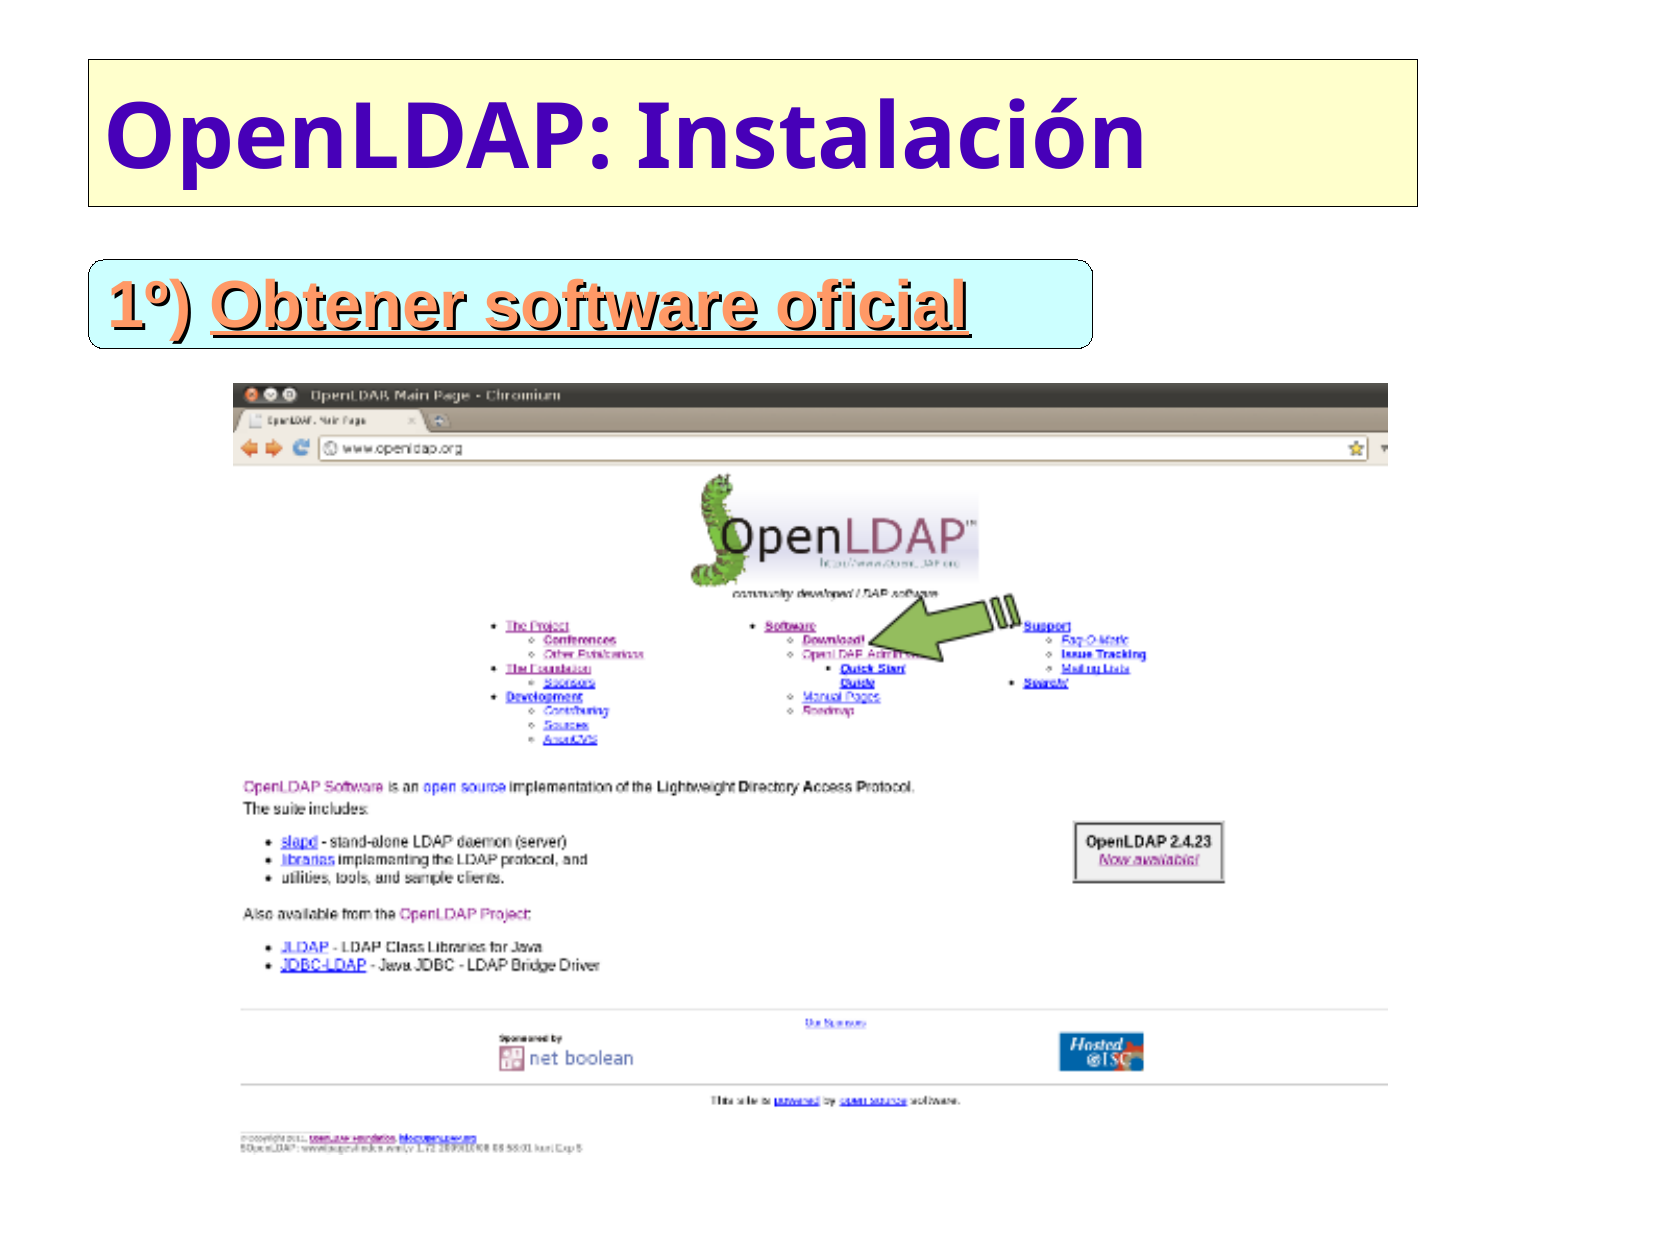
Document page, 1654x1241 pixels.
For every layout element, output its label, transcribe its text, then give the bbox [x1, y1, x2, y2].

text_box OpenLDAP: Instalación [88, 59, 1418, 207]
text_box 1º) Obtener software oficial [88, 259, 1093, 349]
picture [233, 383, 1388, 1155]
